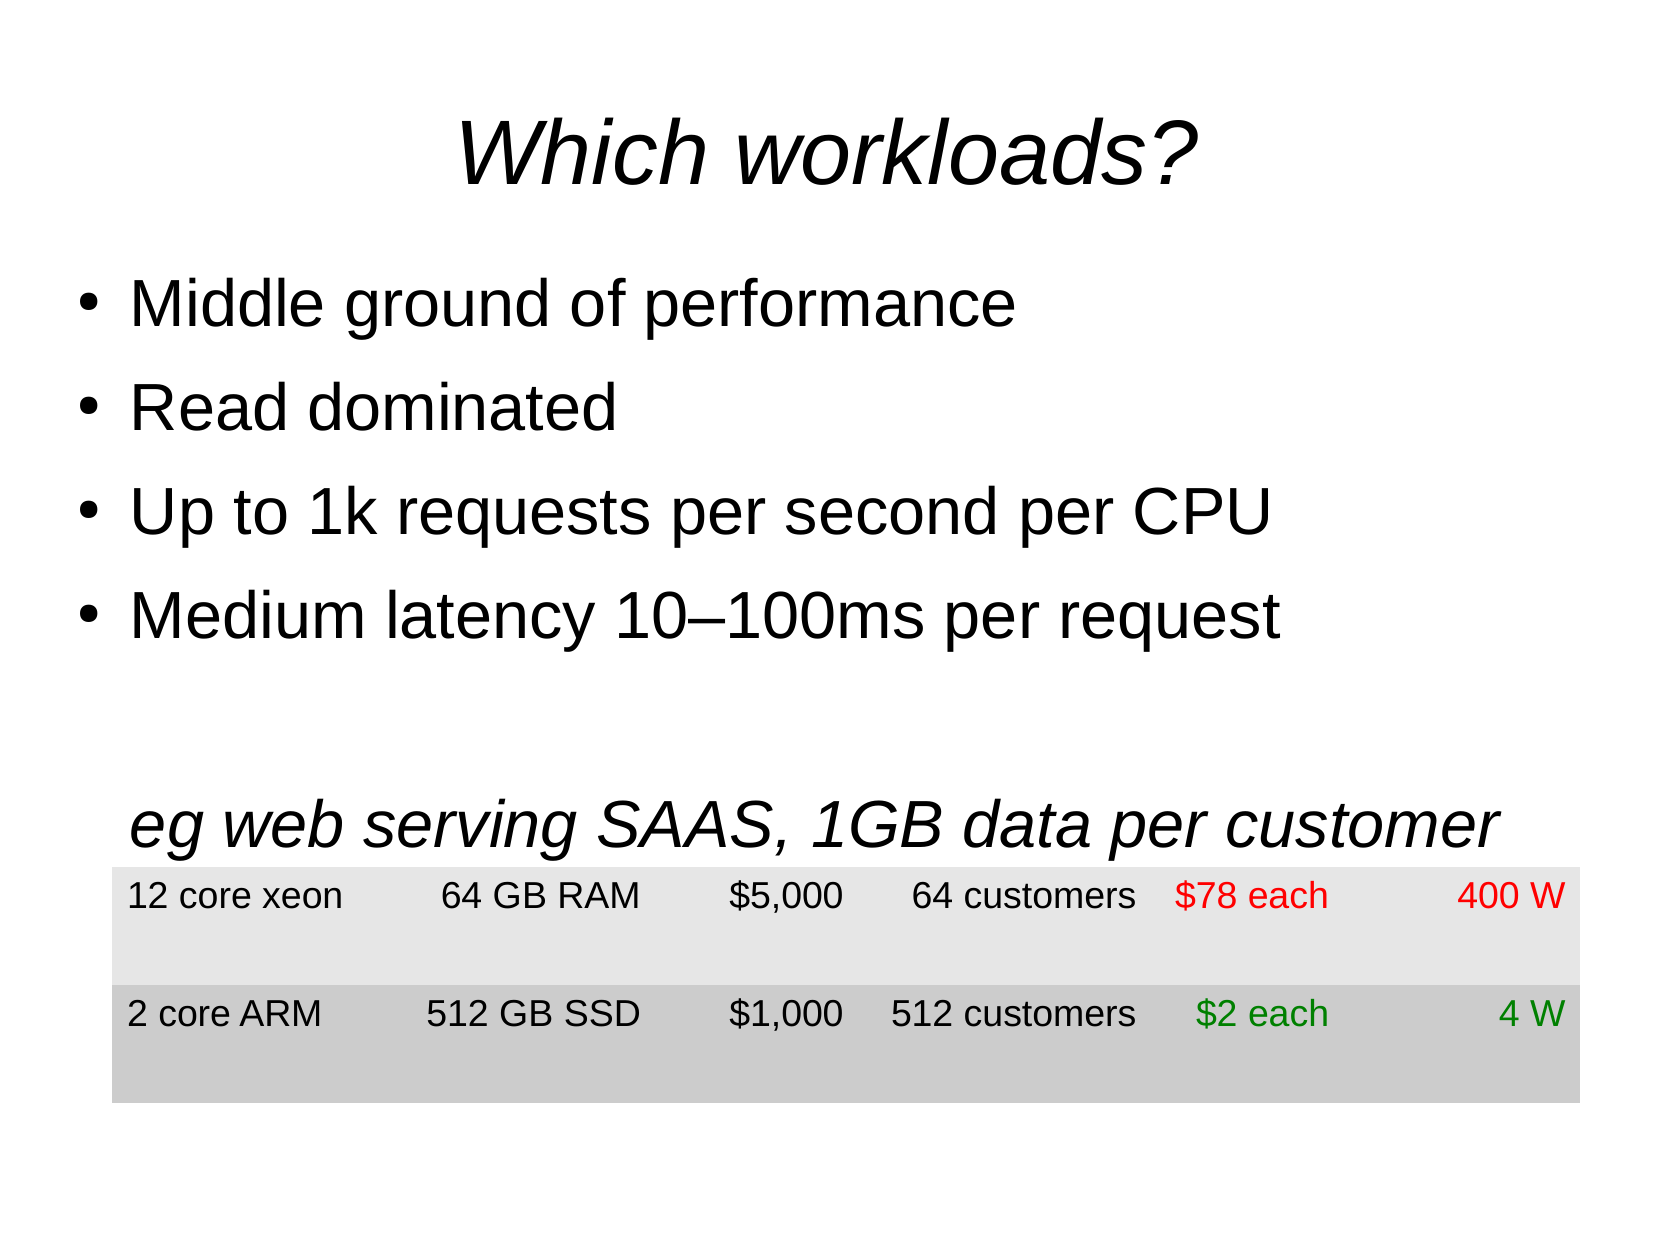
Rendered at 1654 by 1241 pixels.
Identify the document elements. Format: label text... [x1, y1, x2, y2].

table_header $78 each [1151, 867, 1344, 985]
title Which workloads? [82, 49, 1571, 257]
table_cell 512 customers [858, 985, 1151, 1103]
table_cell $2 each [1151, 985, 1344, 1103]
list Middle ground of performance Read dominated Up to 1k requests per second per CPU Medium latency 10–100ms per request eg web serving SAAS, 1GB data per customer [59, 265, 1548, 886]
table_header 12 core xeon [112, 867, 399, 985]
table_cell 2 core ARM [112, 985, 399, 1103]
table_cell 512 GB SSD [399, 985, 656, 1103]
table_header $5,000 [656, 867, 858, 985]
table_header 400 W [1344, 867, 1580, 985]
table_header 64 GB RAM [399, 867, 656, 985]
table_cell $1,000 [656, 985, 858, 1103]
table_cell 4 W [1344, 985, 1580, 1103]
table_header 64 customers [858, 867, 1151, 985]
